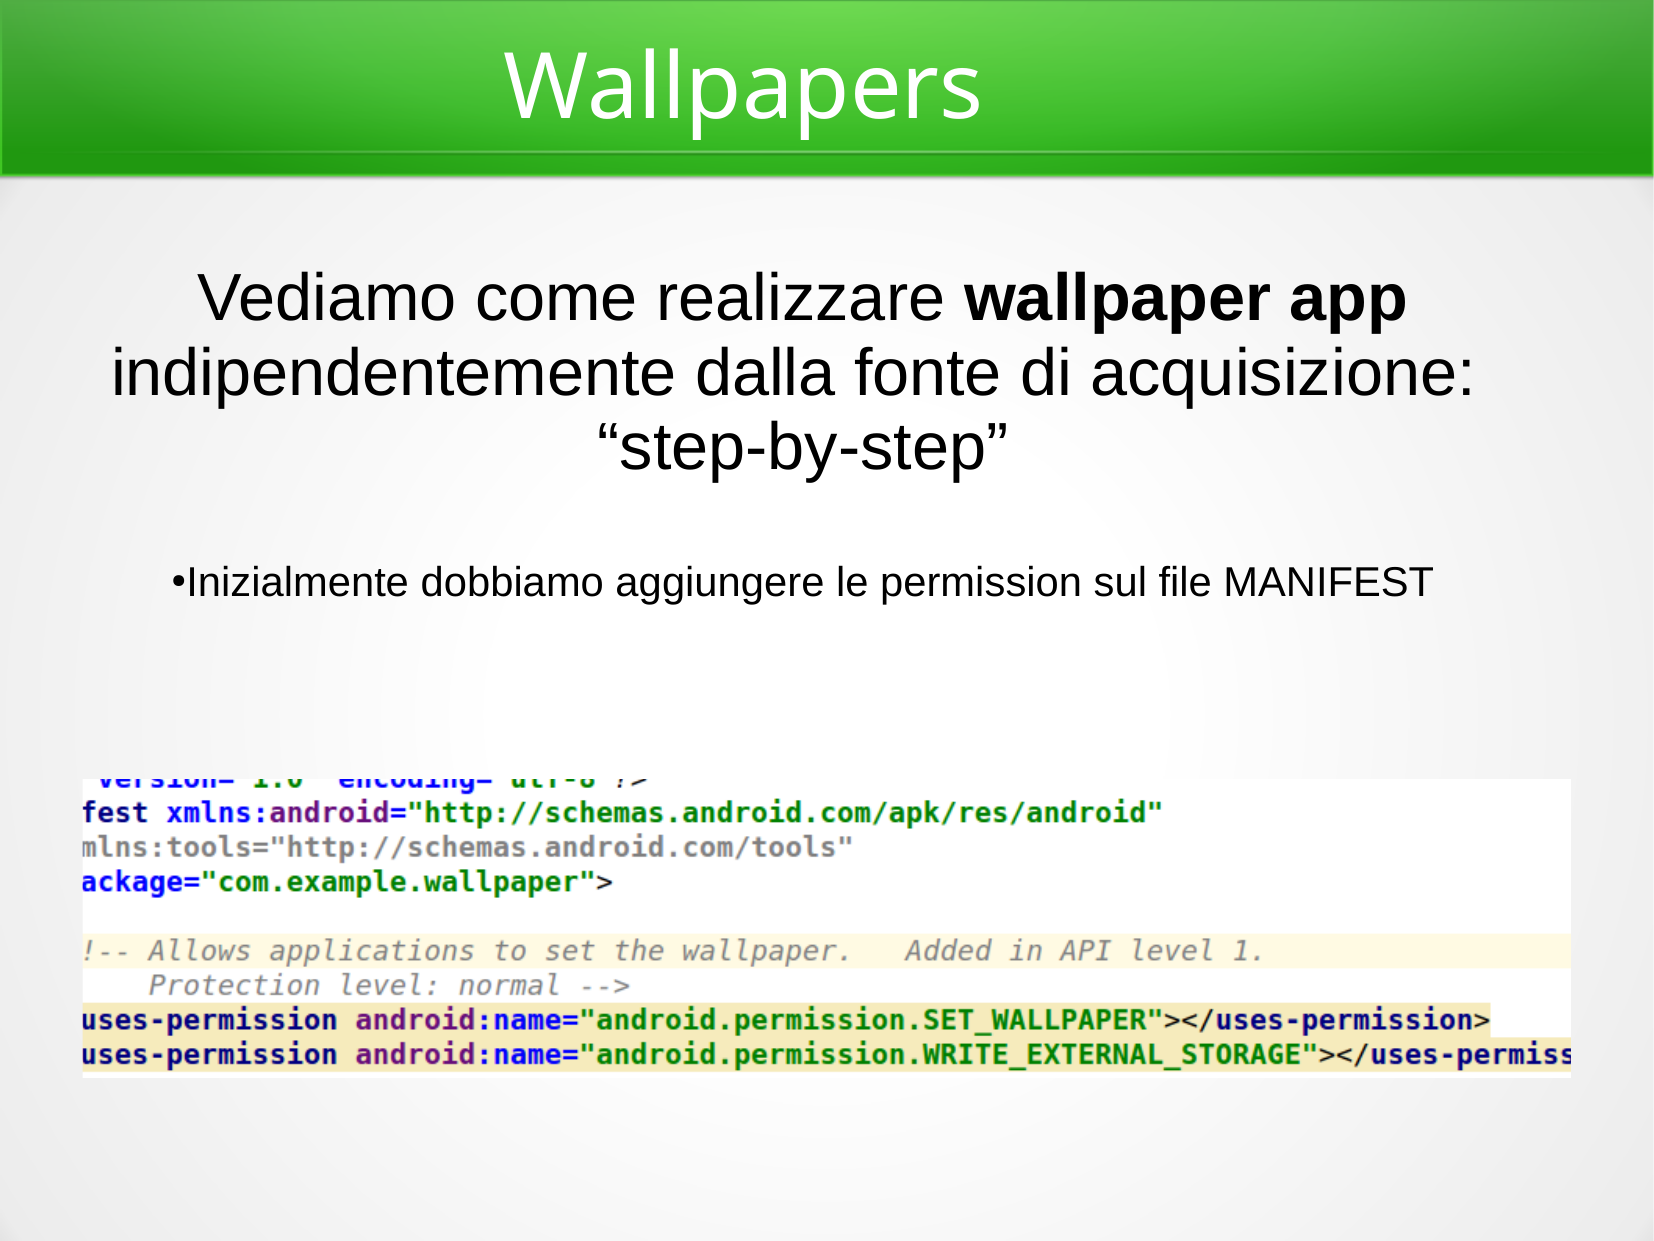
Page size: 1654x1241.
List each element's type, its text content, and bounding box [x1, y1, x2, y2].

title Wallpapers [0, 11, 1489, 154]
subtitle Vediamo come realizzare wallpaper app indipendentemente dalla fonte di acquisizione: “step-by-step” Inizialmente dobbiamo aggiungere le permission sul file MANIFEST [59, 259, 1548, 755]
picture [0, 0, 1654, 1241]
text_box [35, 779, 1571, 1241]
